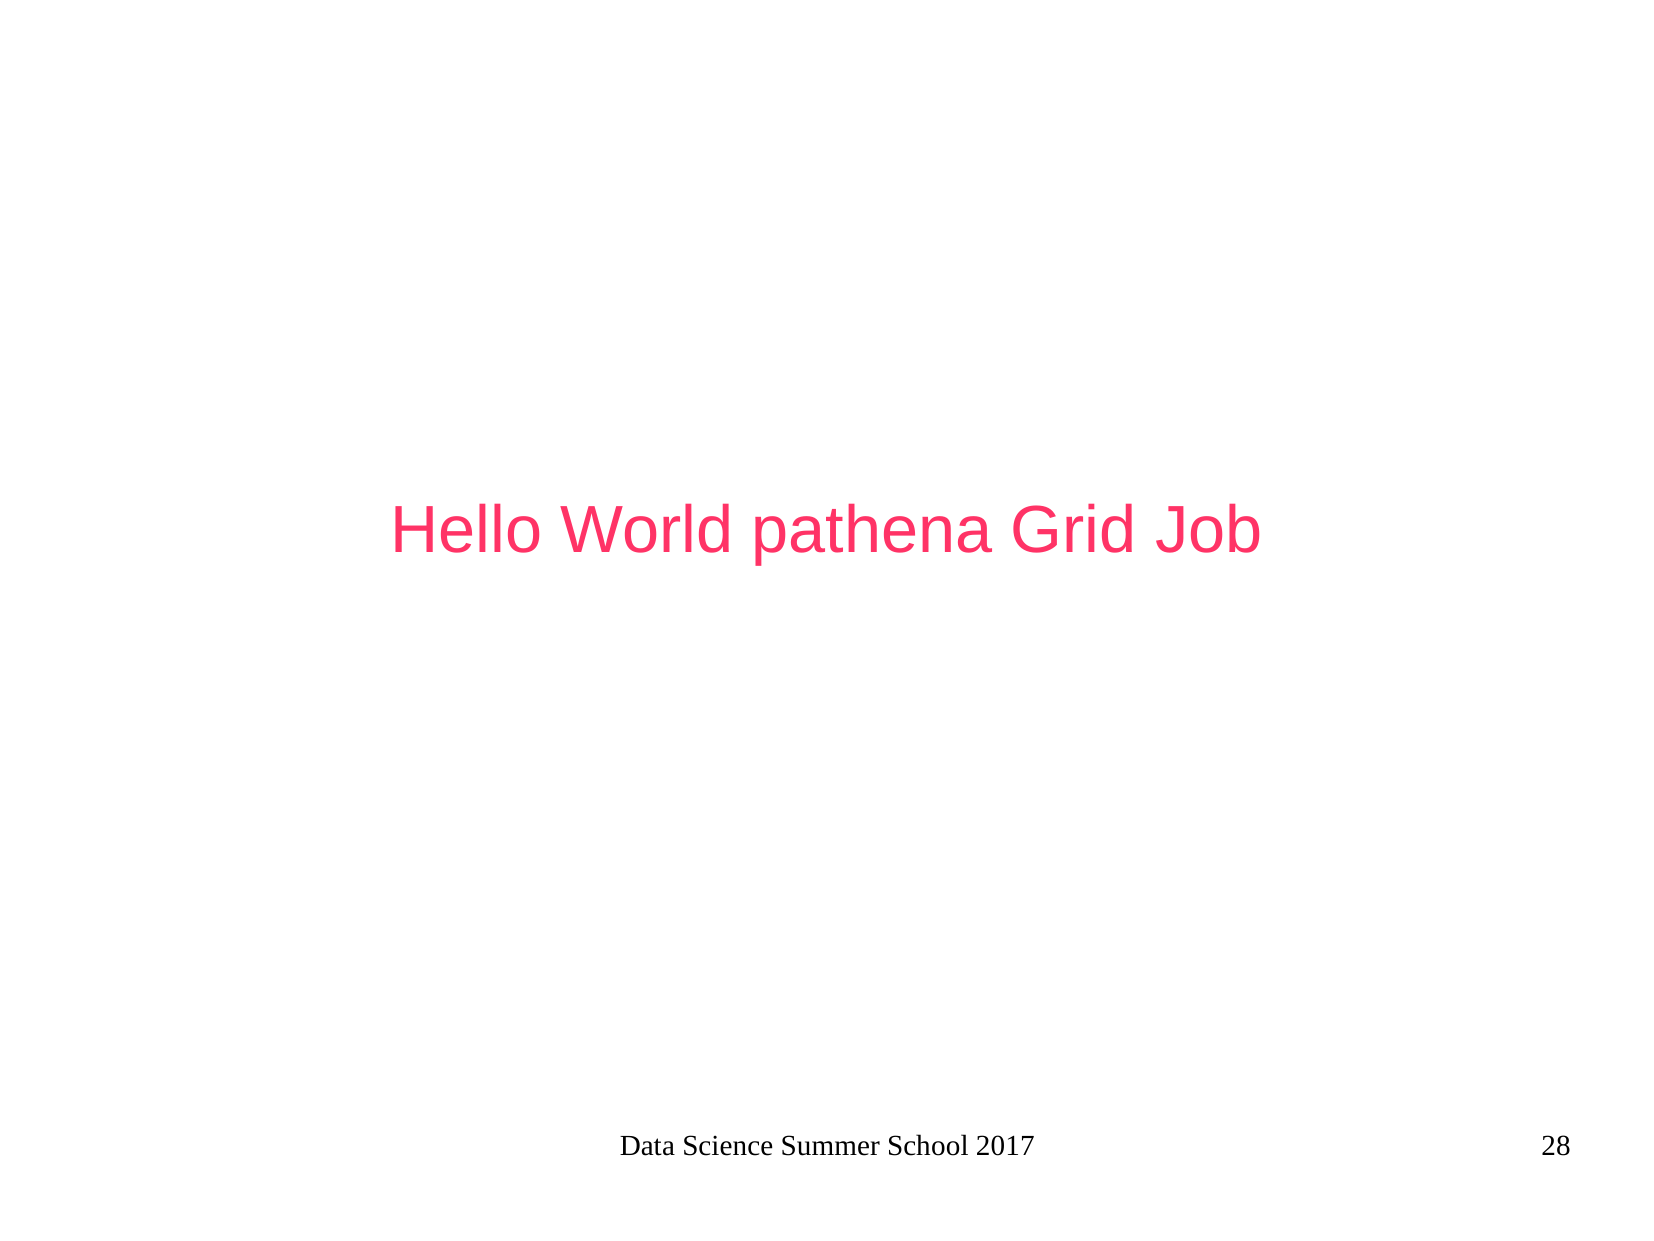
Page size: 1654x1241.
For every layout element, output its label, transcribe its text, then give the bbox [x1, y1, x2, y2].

subtitle Hello World pathena Grid Job [82, 49, 1571, 1010]
